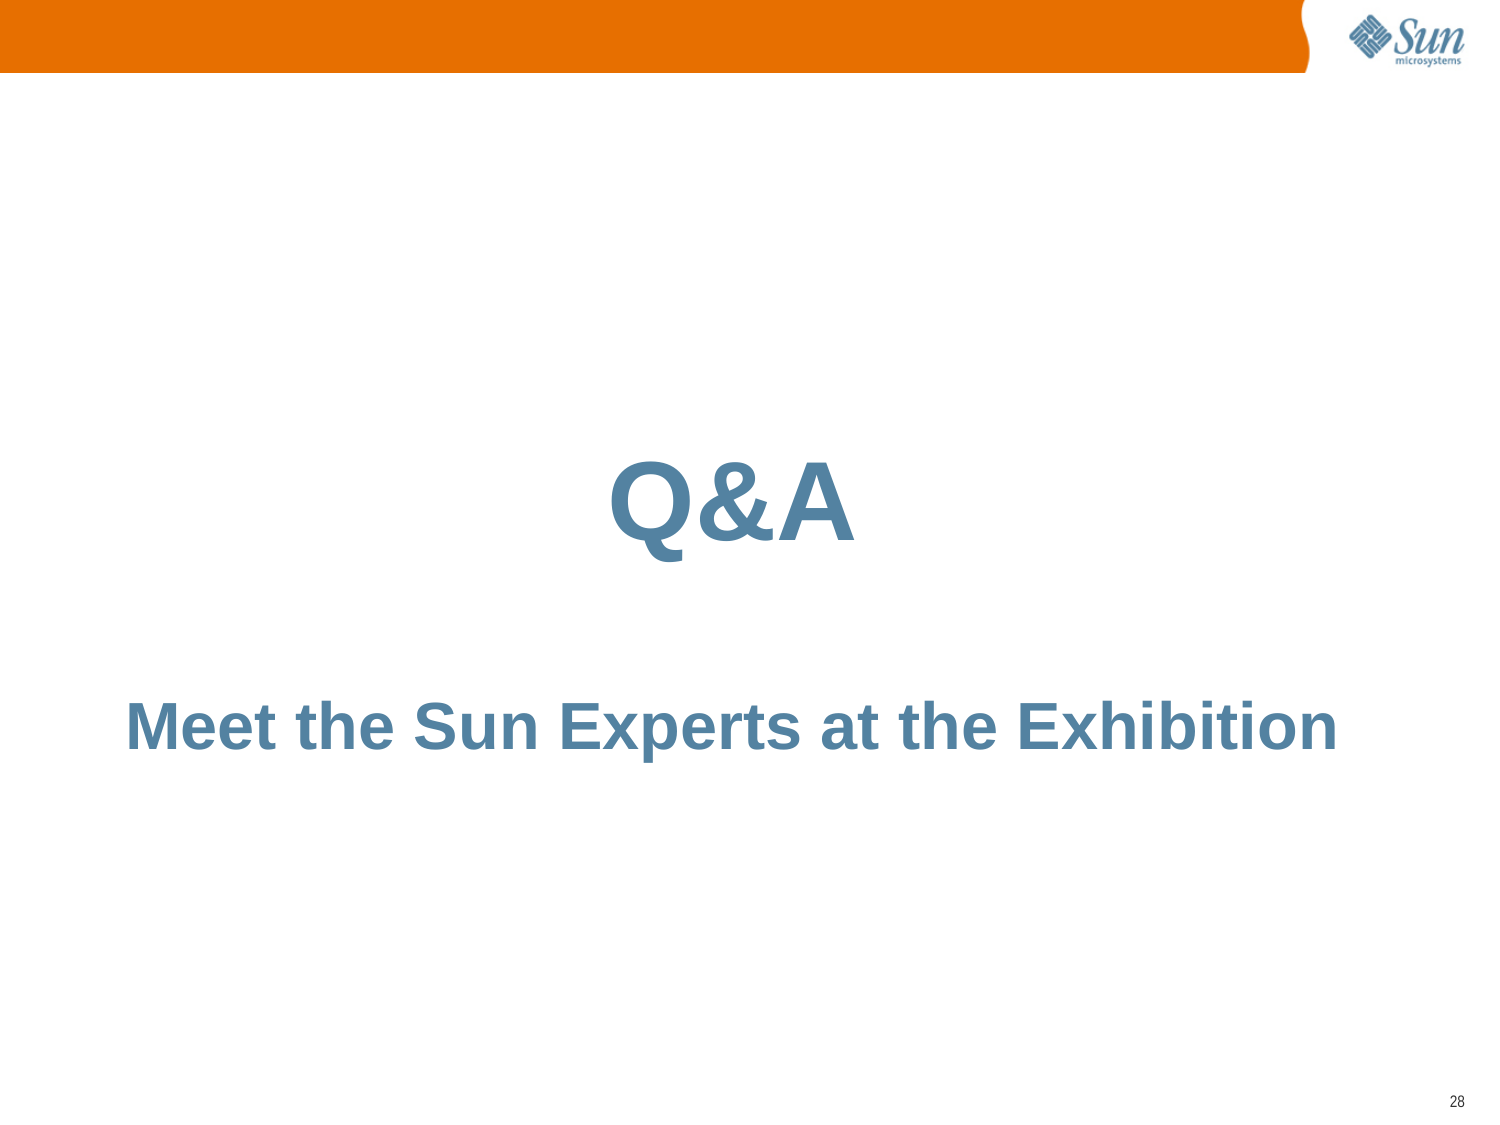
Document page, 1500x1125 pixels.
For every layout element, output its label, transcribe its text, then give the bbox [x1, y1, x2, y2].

subtitle Q&A Meet the Sun Experts at the Exhibition [64, 258, 1401, 1062]
picture [0, 0, 1500, 73]
